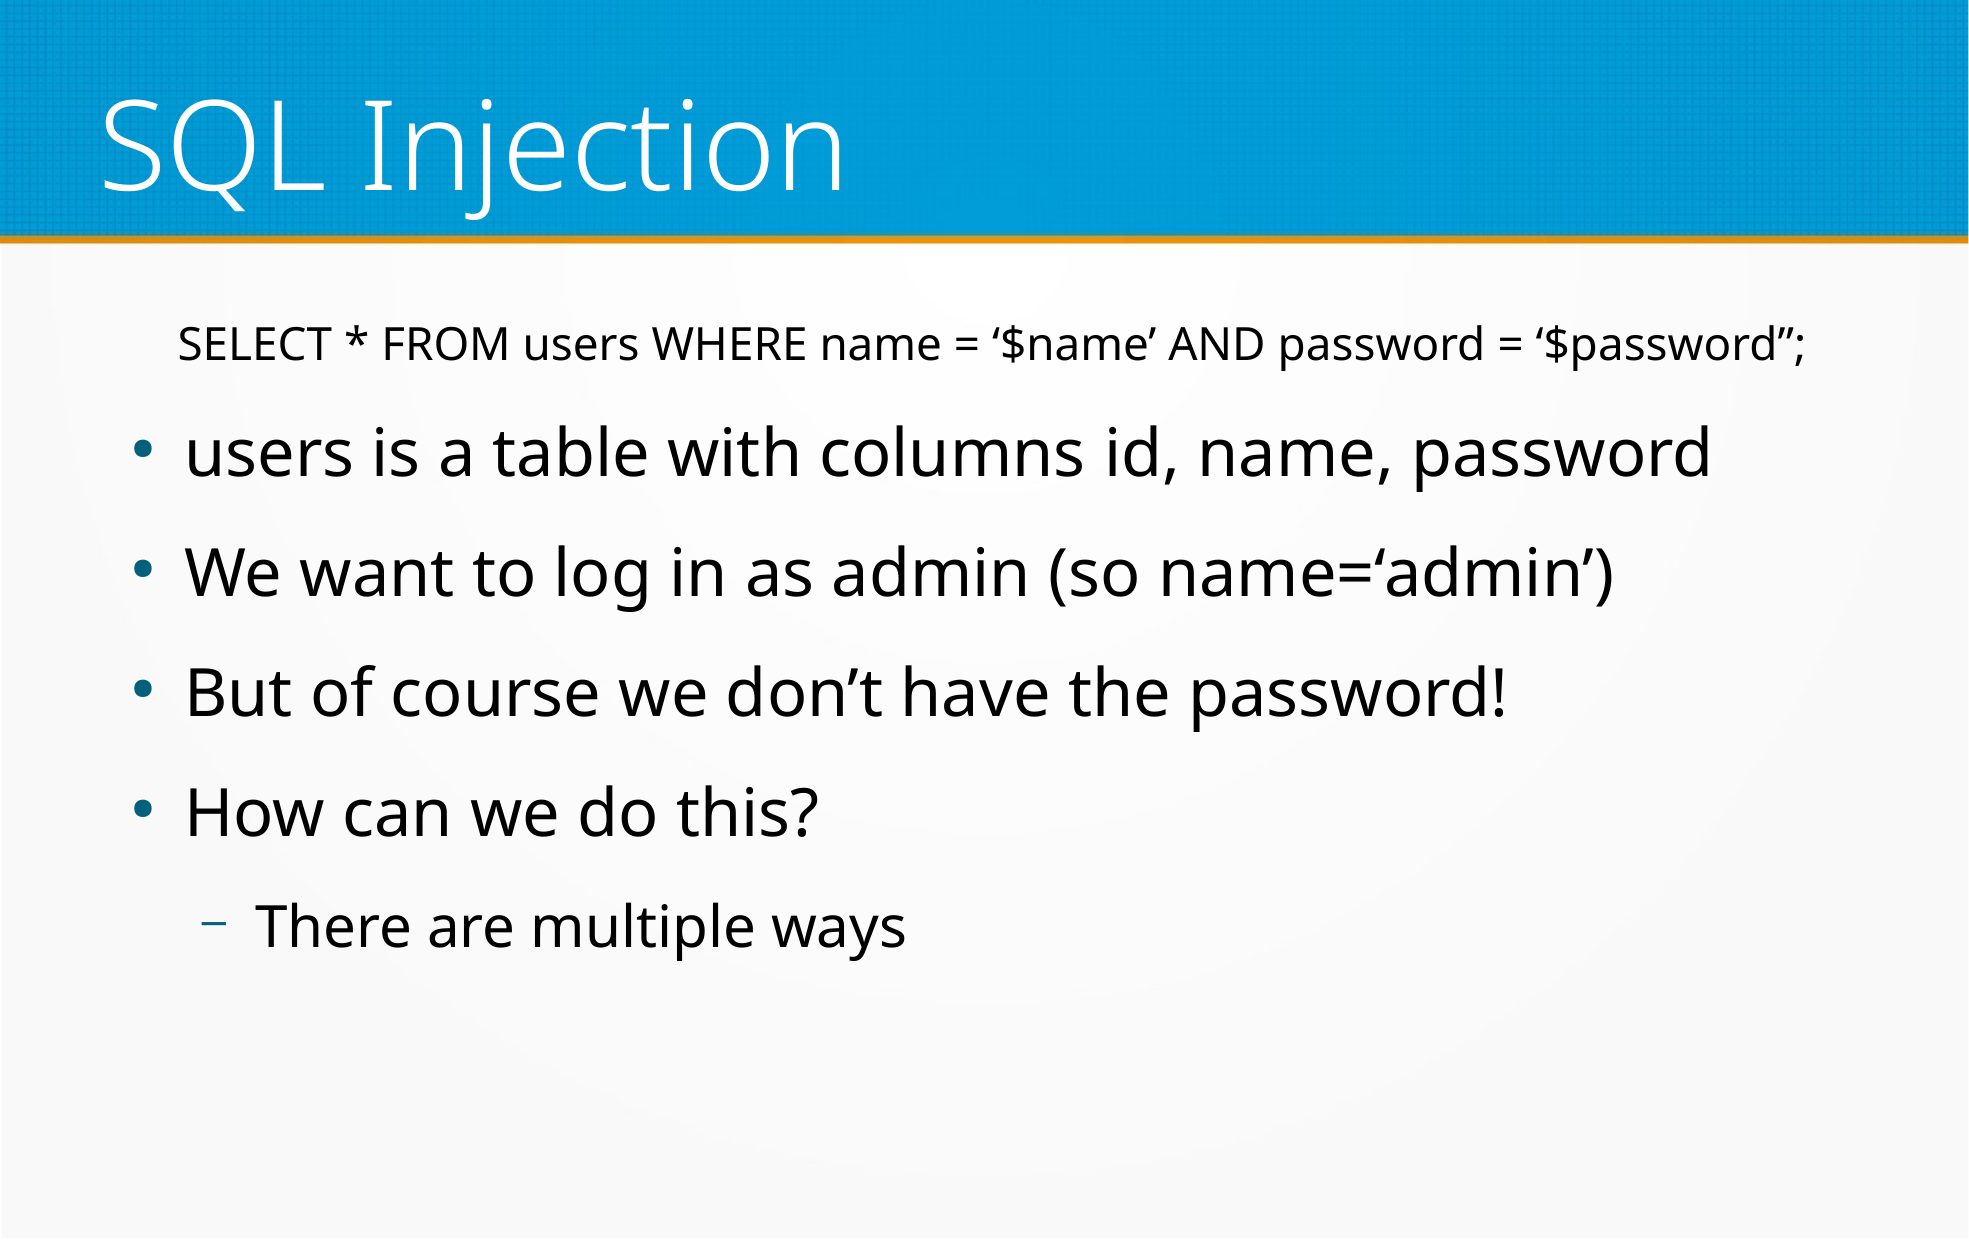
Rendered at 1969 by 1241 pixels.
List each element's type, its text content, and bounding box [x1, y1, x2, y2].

text_box SELECT * FROM users WHERE name = ‘$name’ AND password = ‘$password”; [75, 279, 1876, 406]
picture [0, 233, 1969, 1241]
list users is a table with columns id, name, password We want to log in as admin (so name=‘admin’) But of course we don’t have the password! How can we do this? There are multiple ways [113, 405, 1876, 1081]
title SQL Injection [98, 19, 1870, 227]
